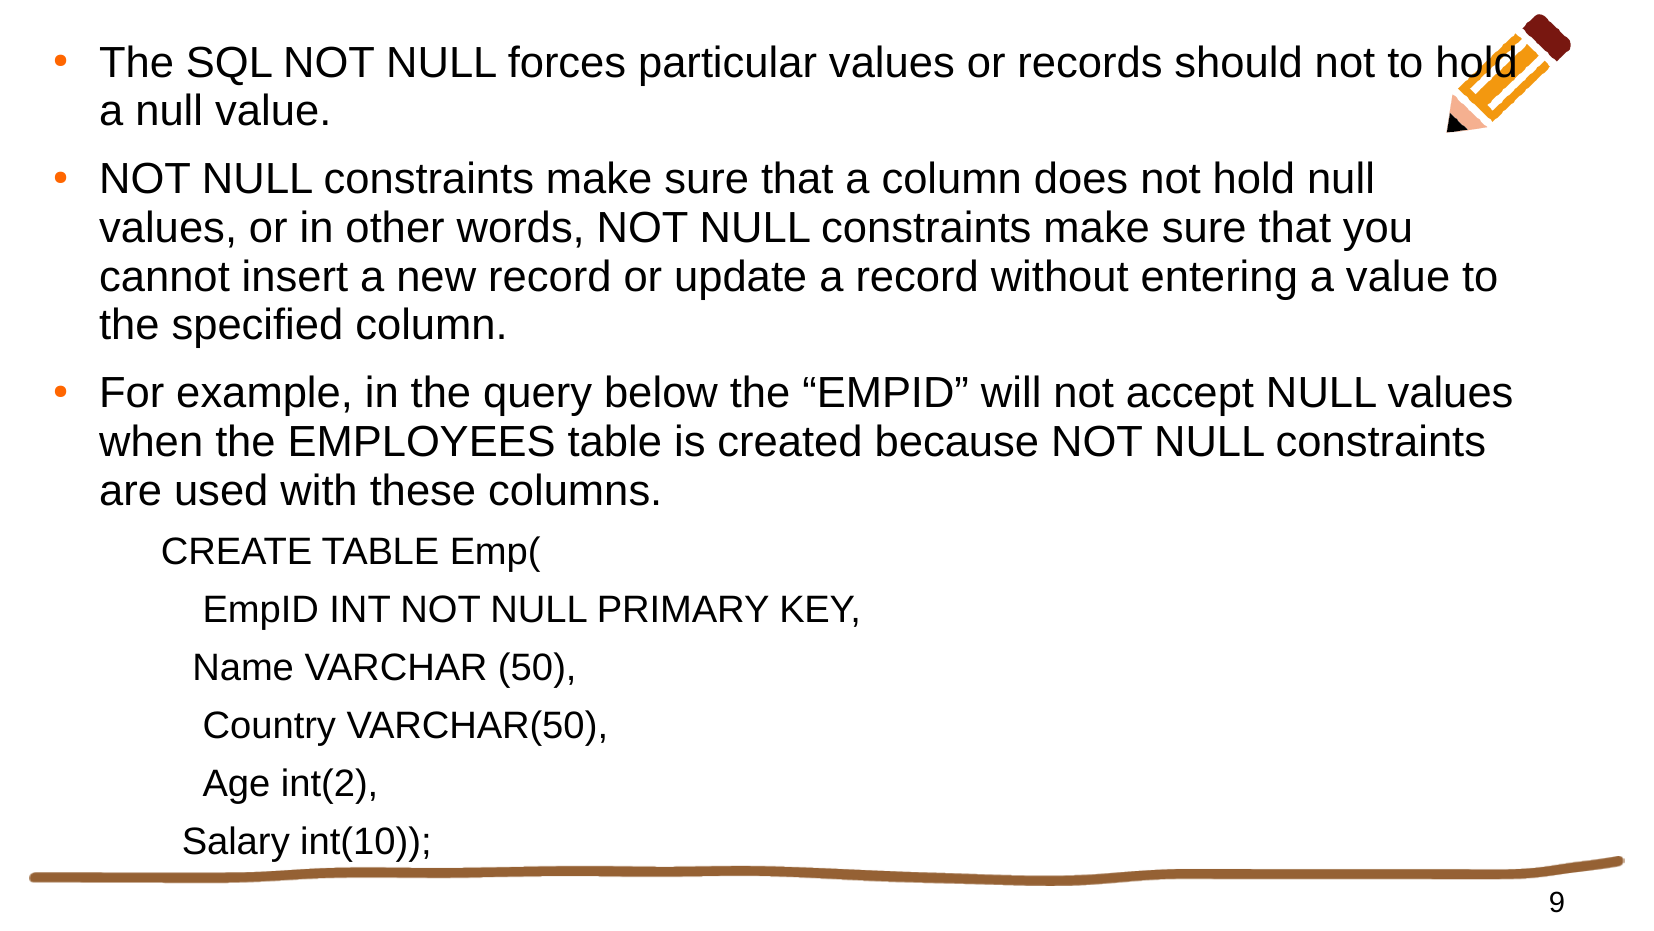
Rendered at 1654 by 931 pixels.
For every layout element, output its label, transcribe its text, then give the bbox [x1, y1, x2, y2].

list The SQL NOT NULL forces particular values or records should not to hold a null value. NOT NULL constraints make sure that a column does not hold null values, or in other words, NOT NULL constraints make sure that you cannot insert a new record or update a record without entering a value to the specified column. For example, in the query below the “EMPID” will not accept NULL values when the EMPLOYEES table is created because NOT NULL constraints are used with these columns. CREATE TABLE Emp( EmpID INT NOT NULL PRIMARY KEY, Name VARCHAR (50), Country VARCHAR(50), Age int(2), Salary int(10)); [37, 37, 1524, 863]
picture [29, 856, 1625, 886]
picture [1446, 14, 1571, 133]
